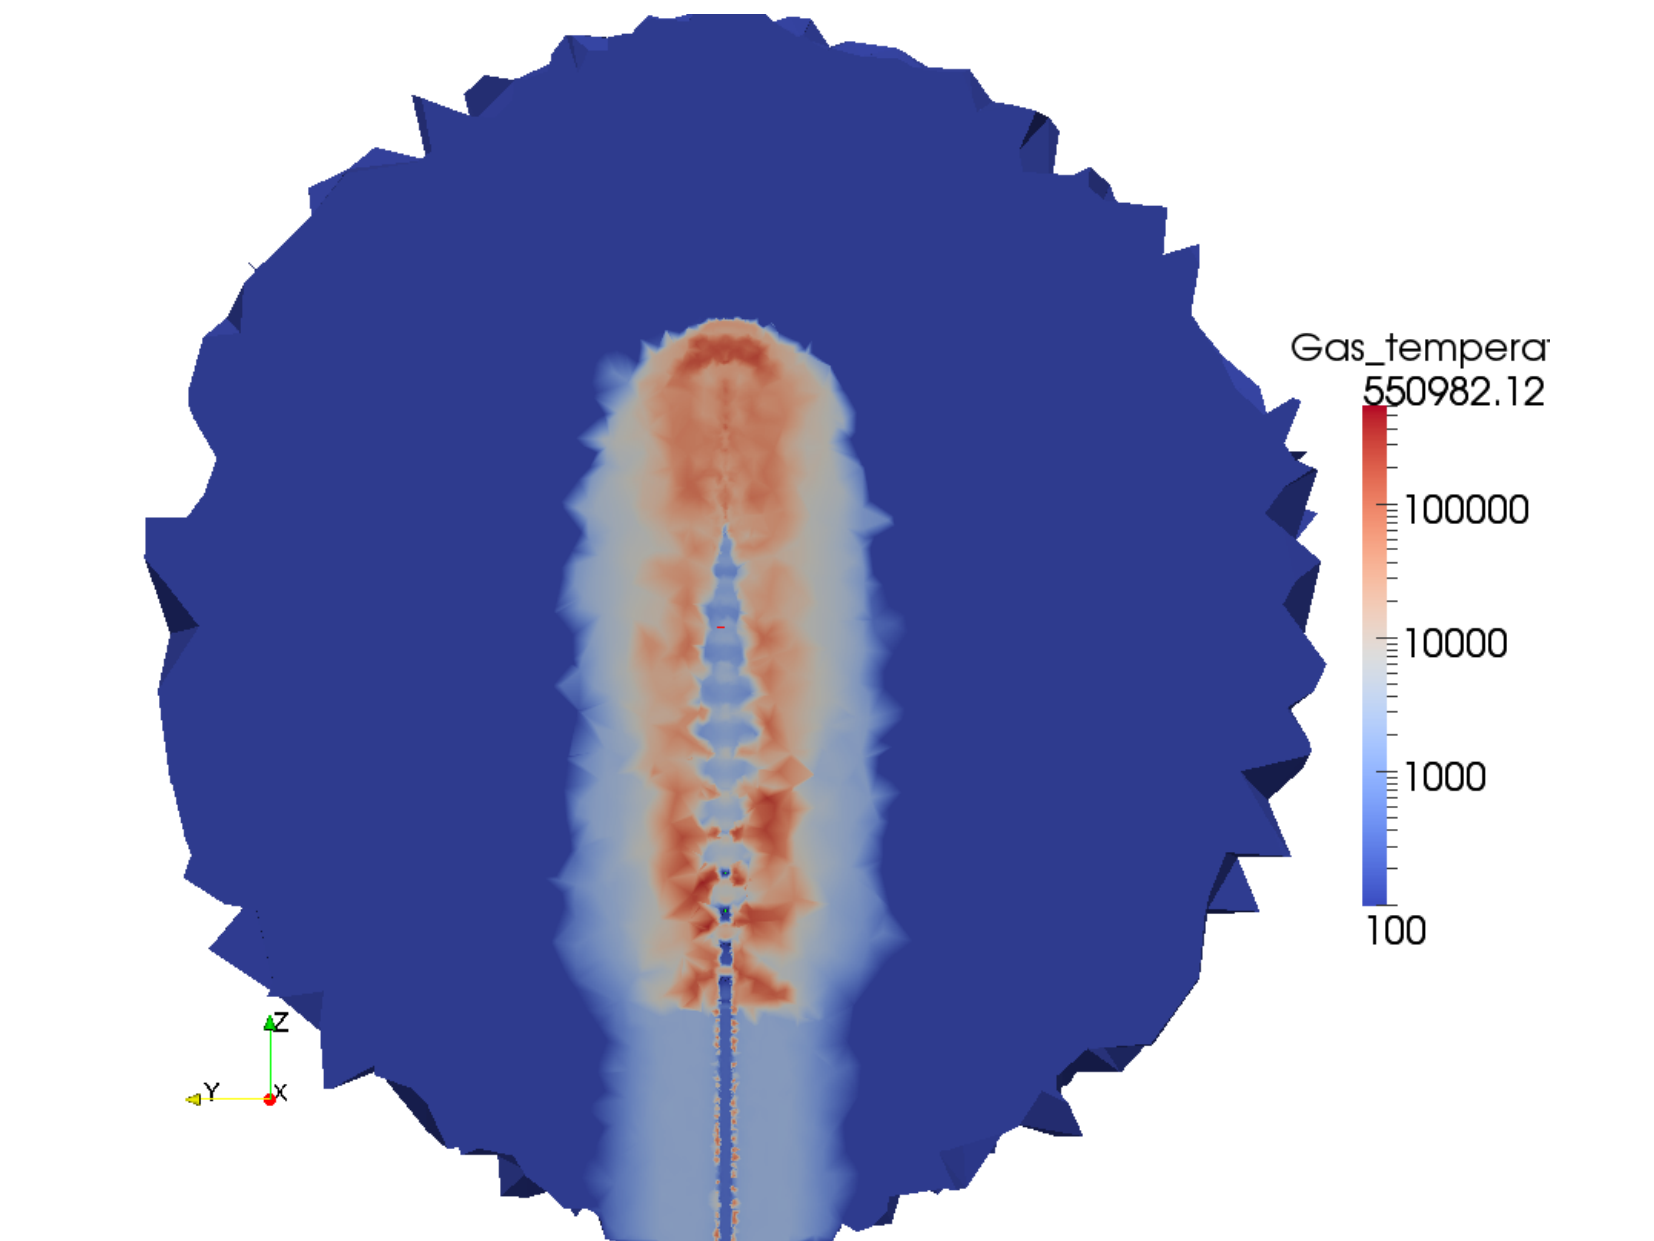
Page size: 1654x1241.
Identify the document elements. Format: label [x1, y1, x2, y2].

picture [115, 14, 1550, 1241]
